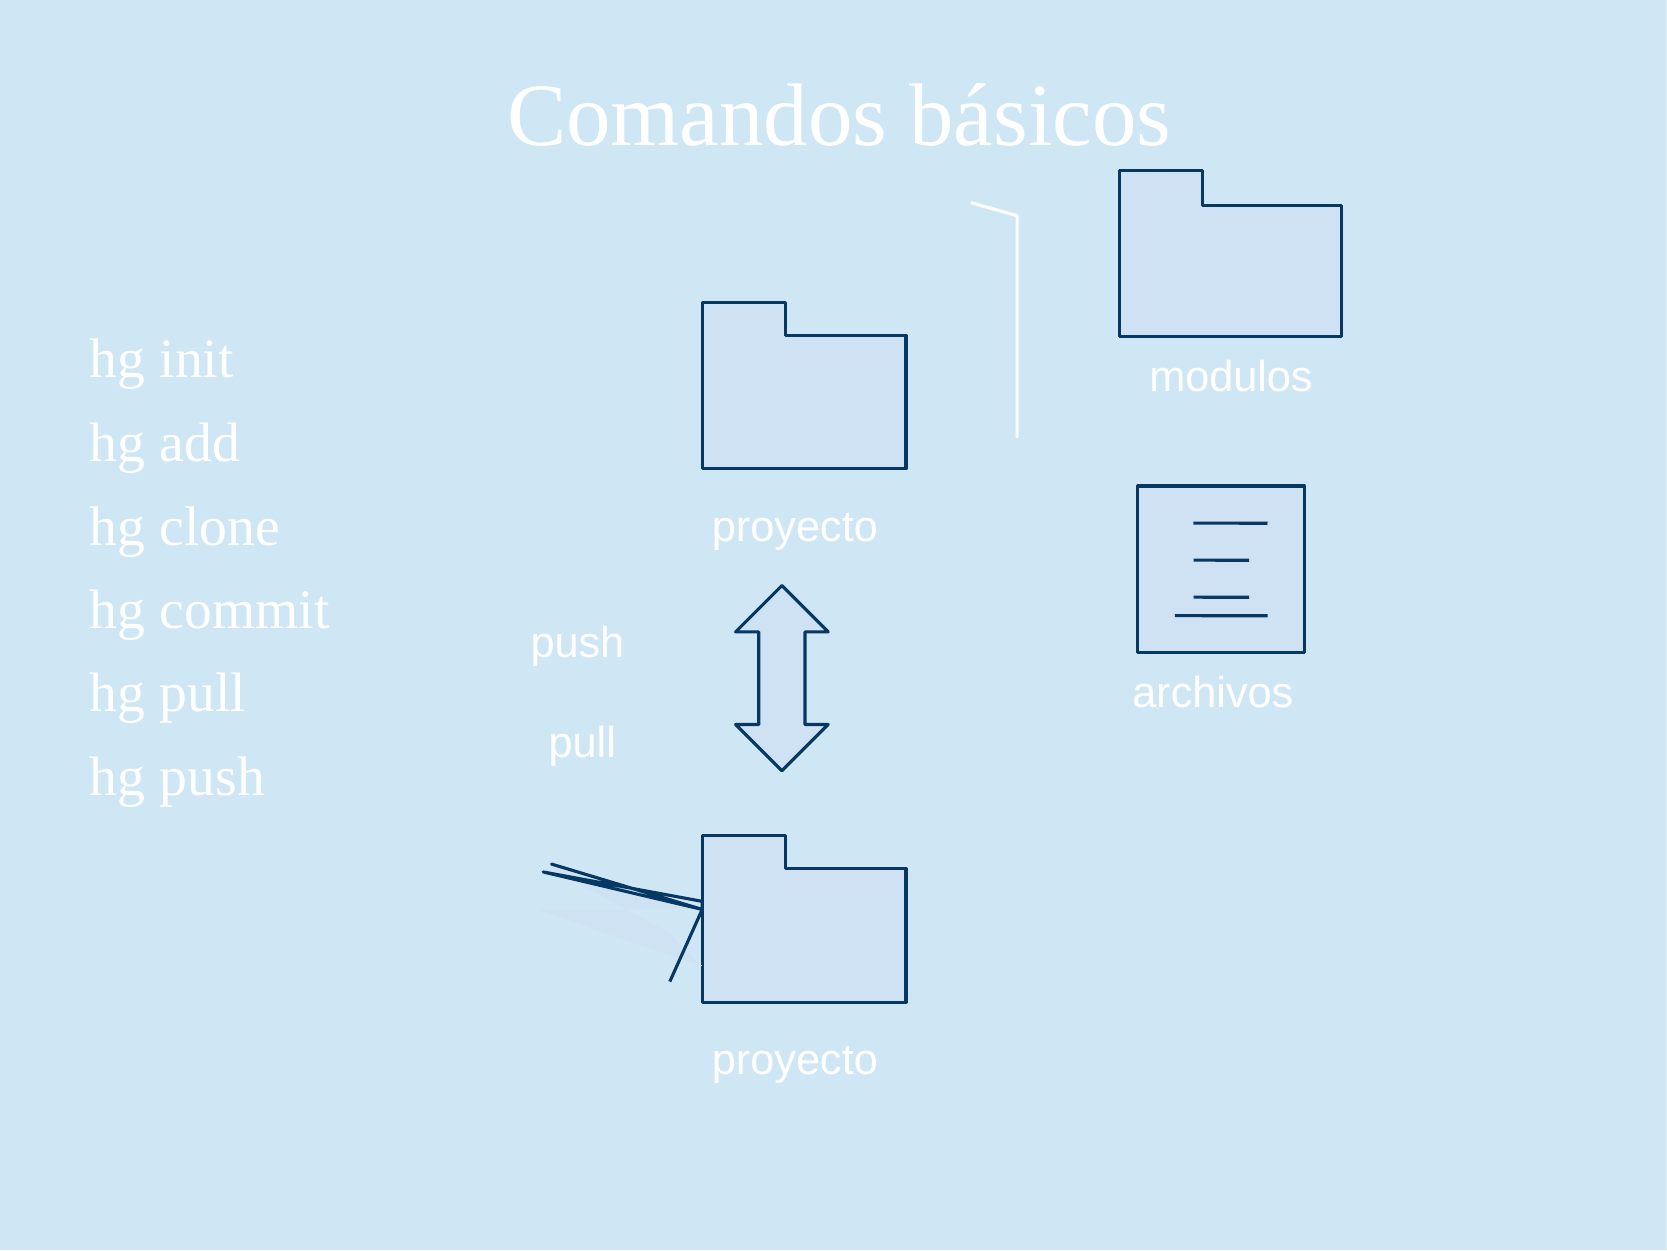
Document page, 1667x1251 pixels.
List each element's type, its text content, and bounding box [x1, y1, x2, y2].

text_box archivos [1046, 634, 1380, 746]
text_box hg pull [125, 687, 136, 700]
text_box proyecto [628, 1002, 962, 1114]
text_box [702, 302, 907, 468]
text_box [535, 835, 907, 1002]
text_box hg pull [123, 711, 139, 721]
text_box hg init [83, 316, 281, 396]
text_box hg commit [83, 566, 358, 658]
text_box hg clone [83, 483, 309, 566]
text_box [1137, 486, 1305, 634]
text_box [1119, 170, 1342, 318]
text_box [745, 585, 829, 771]
title Comandos básicos [50, 50, 1630, 213]
text_box pull [415, 684, 749, 796]
text_box hg add [83, 399, 276, 483]
text_box hg pull [83, 649, 269, 723]
text_box proyecto [628, 468, 962, 580]
text_box modulos [1064, 318, 1398, 430]
text_box hg pull [168, 688, 180, 709]
text_box push [410, 584, 745, 696]
text_box hg push [83, 733, 293, 809]
